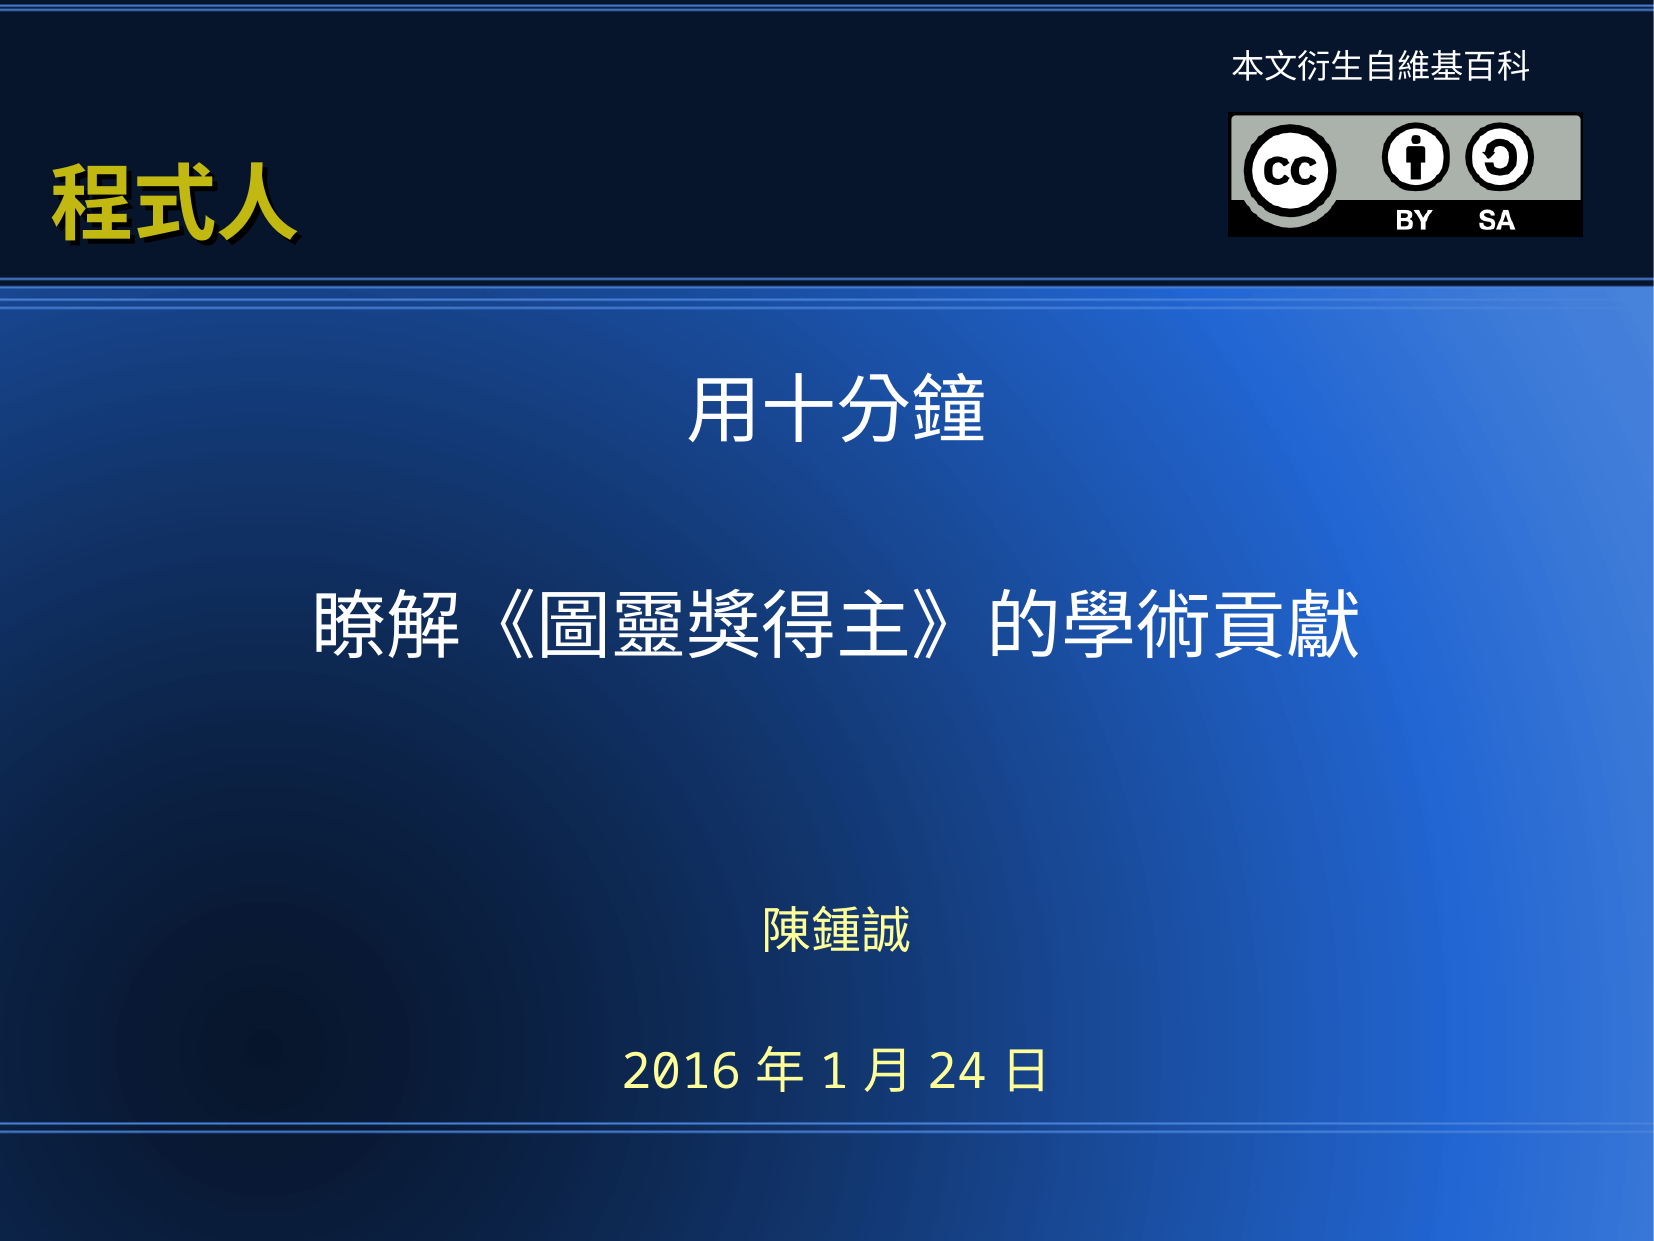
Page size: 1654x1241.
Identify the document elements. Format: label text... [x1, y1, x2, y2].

picture [0, 0, 1654, 1241]
text_box 本文衍生自維基百科 [1216, 32, 1622, 95]
subtitle 用十分鐘 瞭解《圖靈獎得主》的學術貢獻 陳鍾誠 2016年1月24日 [47, 342, 1626, 1111]
text_box 程式人 [35, 129, 378, 325]
